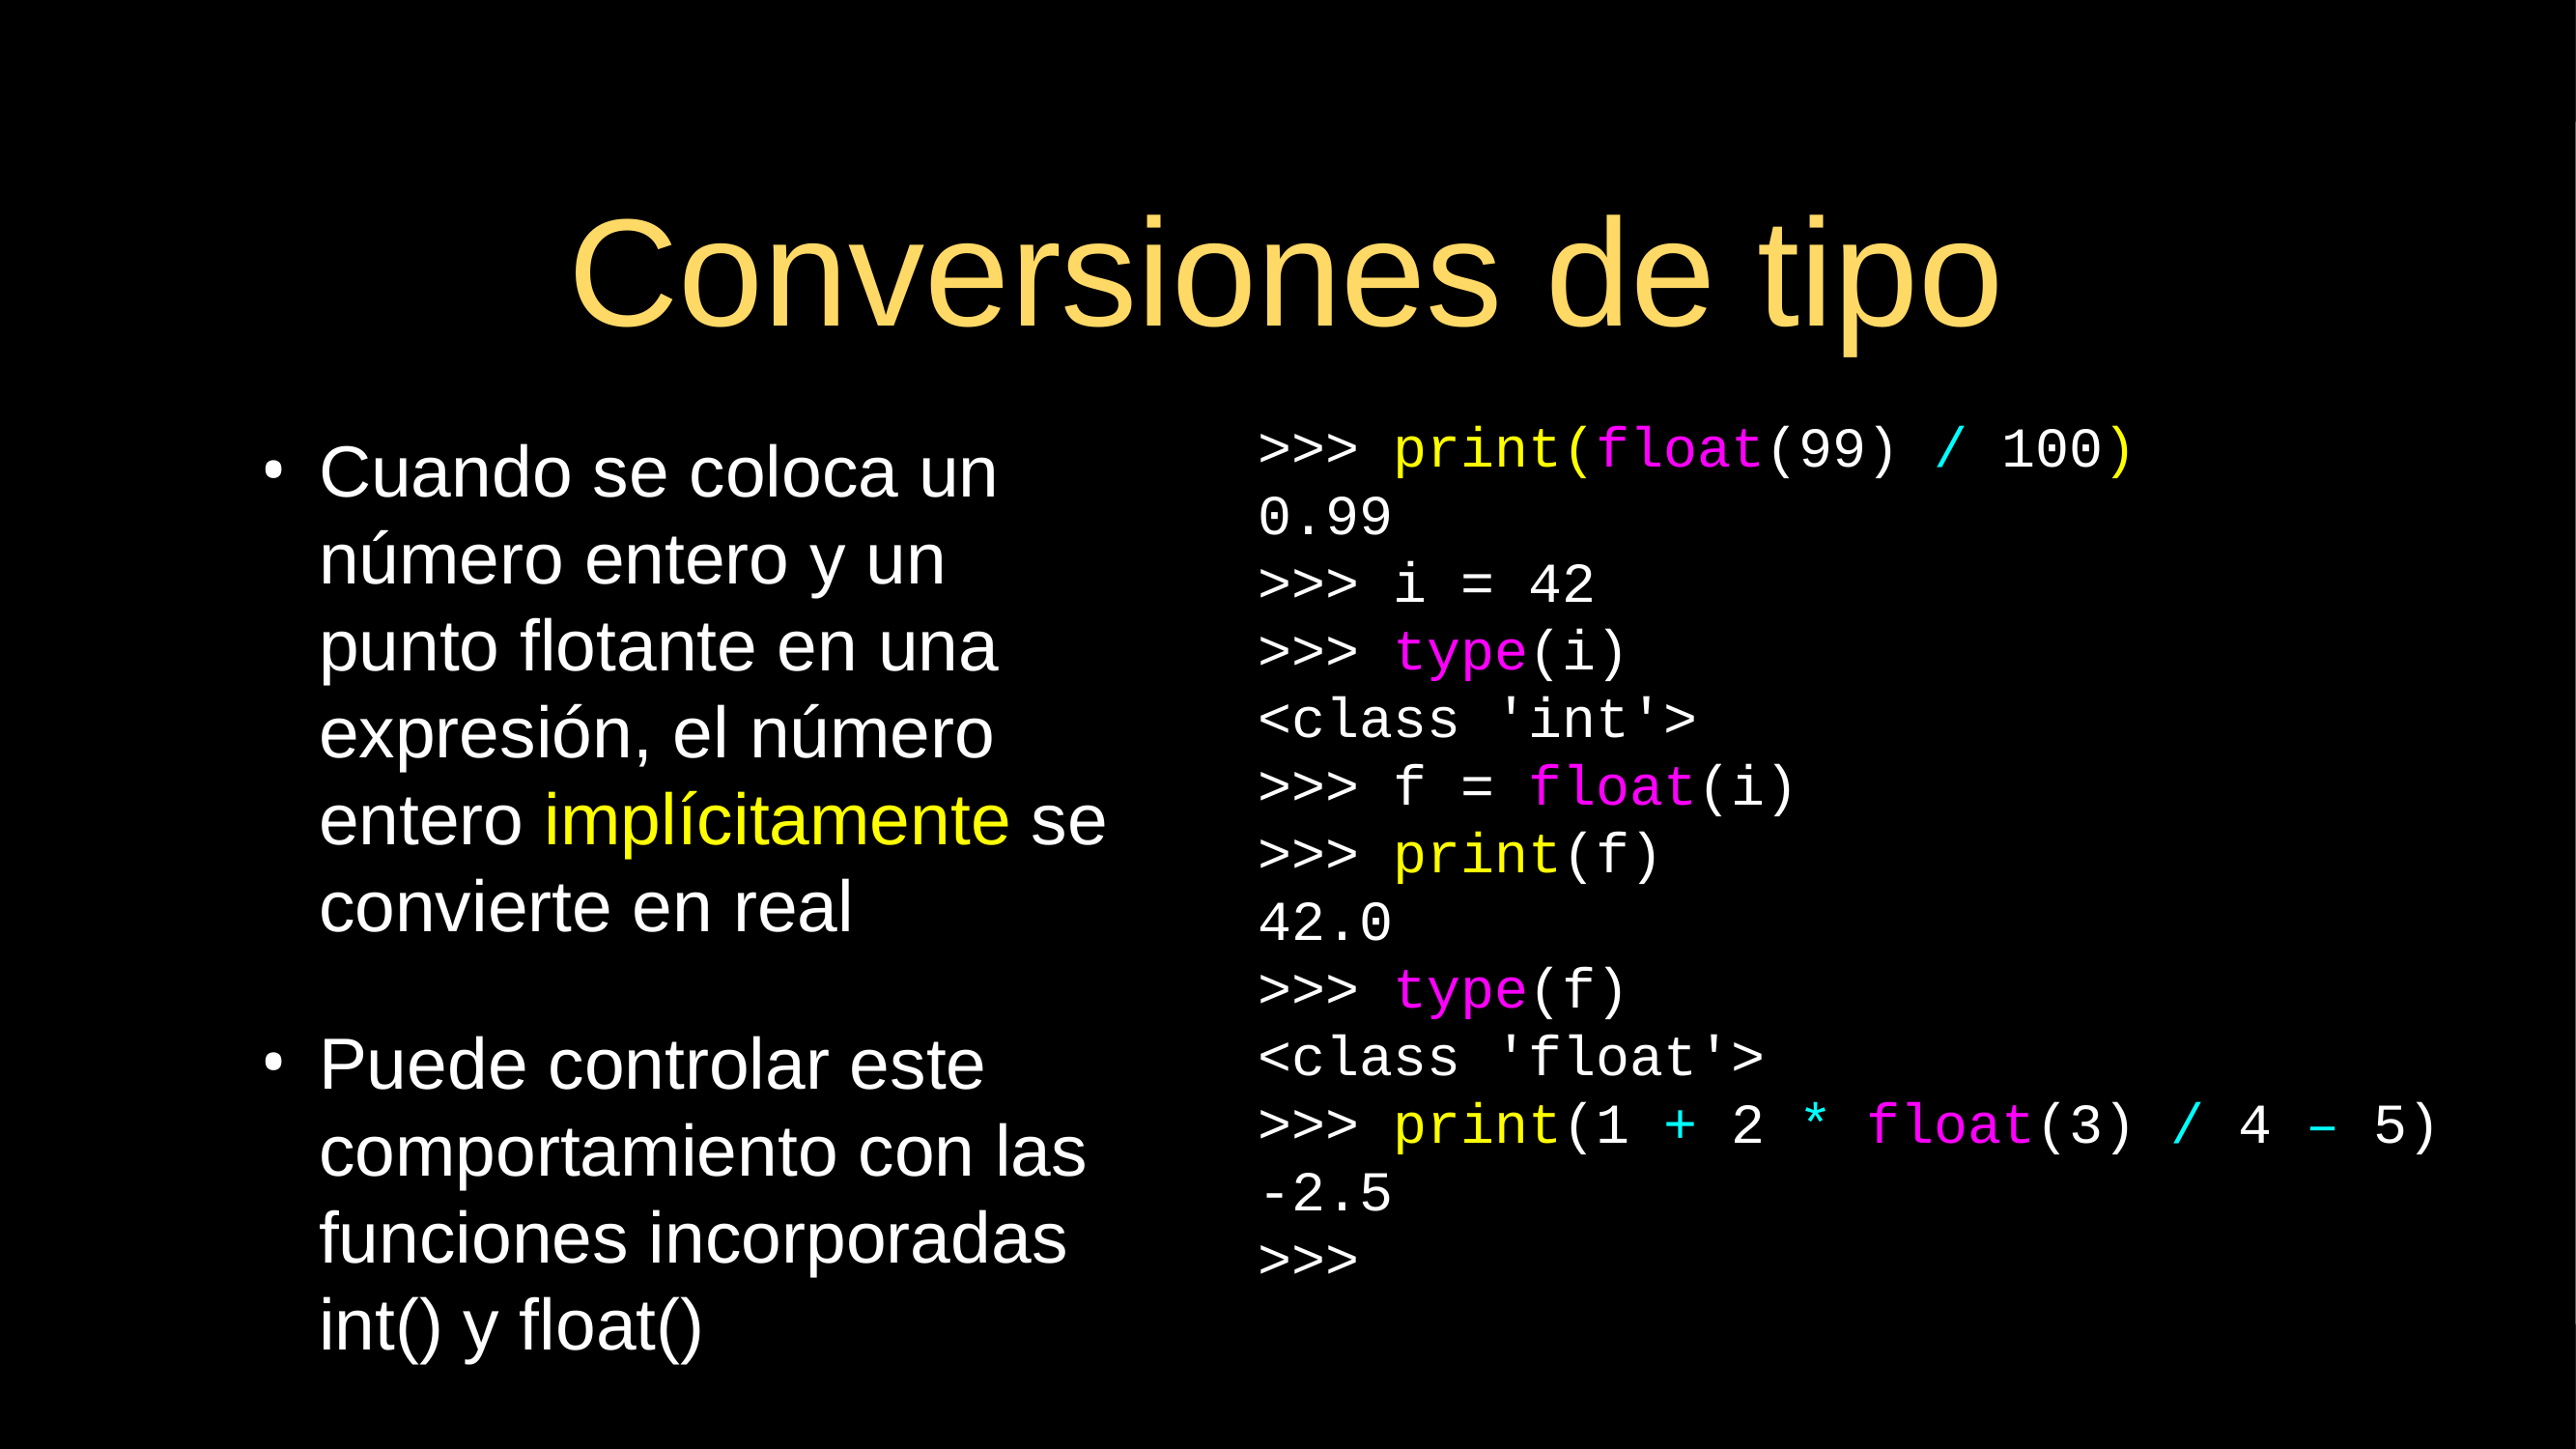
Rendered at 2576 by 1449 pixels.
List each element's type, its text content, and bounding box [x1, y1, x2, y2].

title Conversiones de tipo [183, 127, 2391, 403]
list Cuando se coloca un número entero y un punto flotante en una expresión, el número entero implícitamente se convierte en real Puede controlar este comportamiento con las funciones incorporadas int() y float() [193, 442, 1125, 1347]
text_box >>> print(float(99) / 100) 0.99 >>> i = 42 >>> type(i) <class 'int'> >>> f = float(i) >>> print(f) 42.0 >>> type(f) <class 'float'> >>> print(1 + 2 * float(3) / 4 – 5) -2.5 >>> [1258, 327, 2506, 1373]
